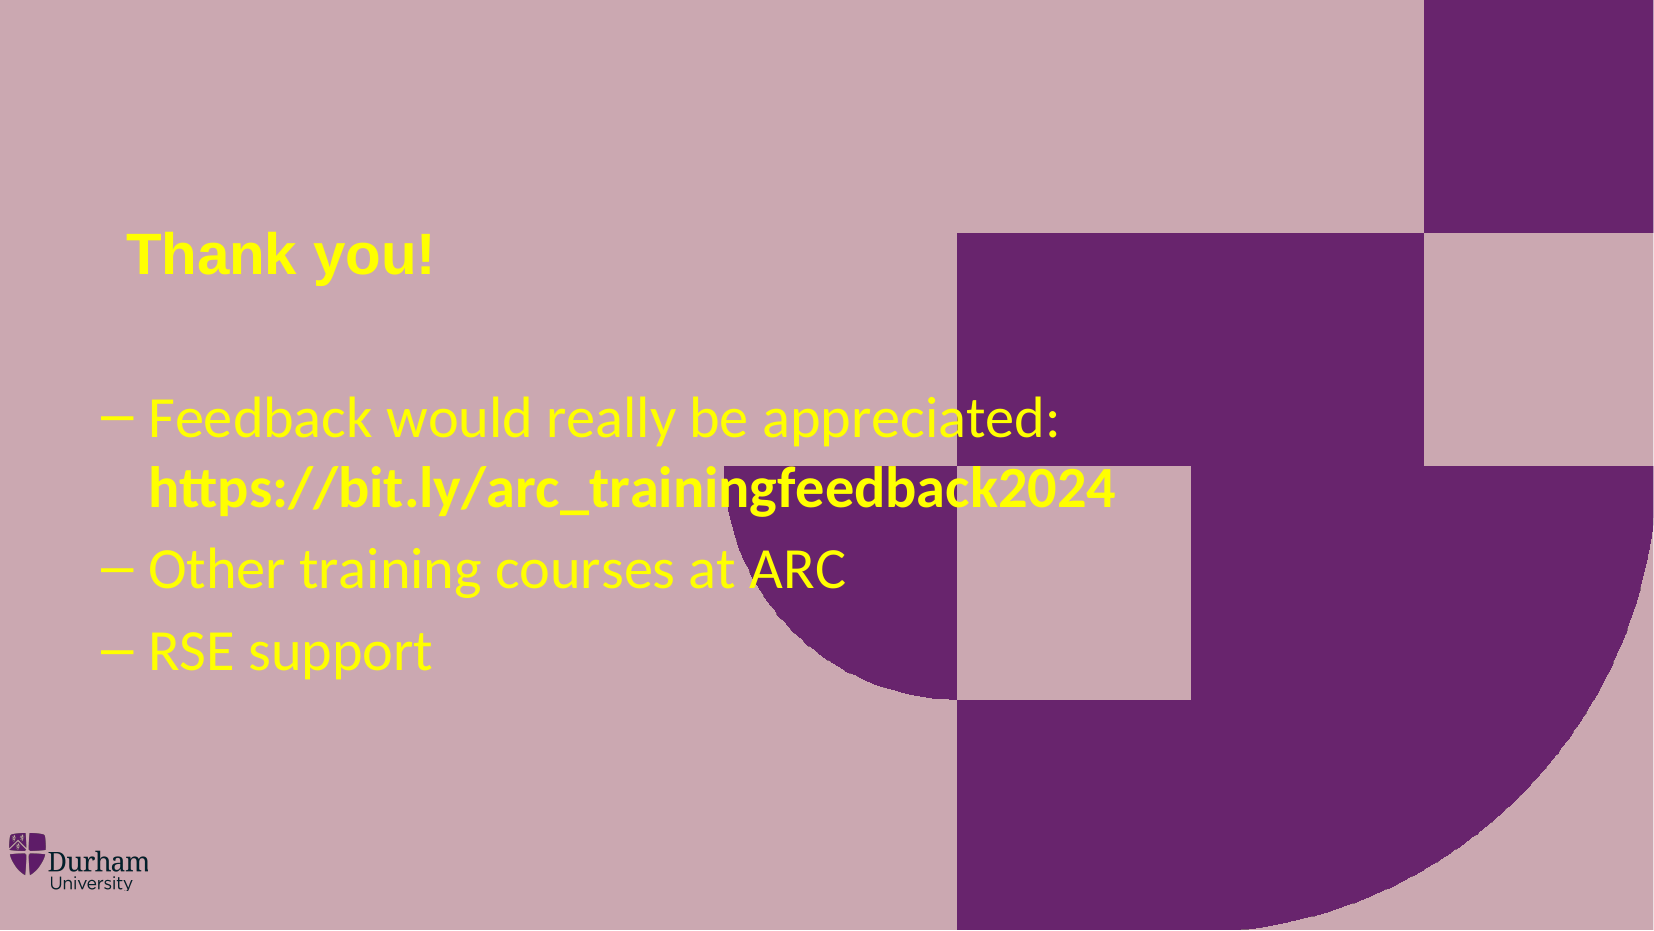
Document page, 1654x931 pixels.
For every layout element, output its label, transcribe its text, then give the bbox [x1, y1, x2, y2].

text_box Feedback would really be appreciated: https://bit.ly/arc_trainingfeedback2024 Other training courses at ARC RSE support [11, 371, 1456, 904]
picture [723, 0, 1654, 930]
title Thank you! [125, 226, 727, 371]
